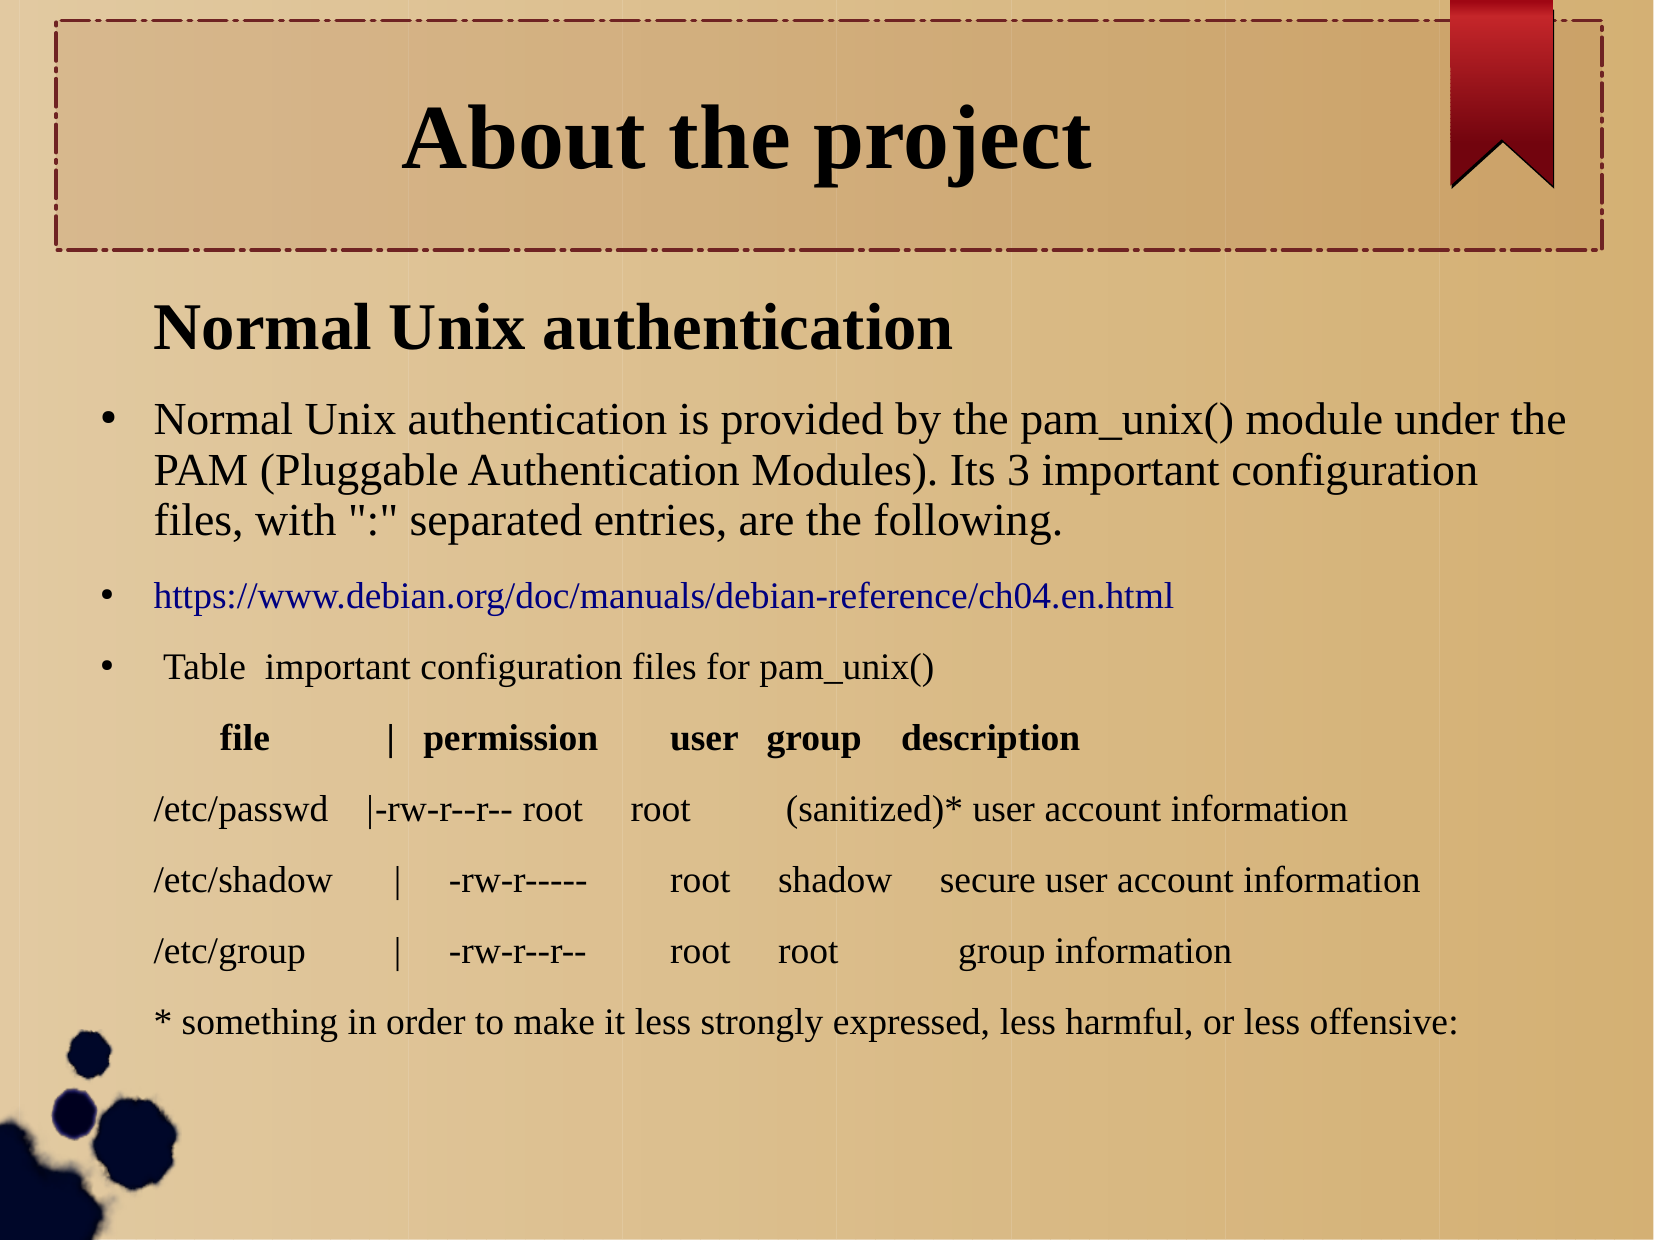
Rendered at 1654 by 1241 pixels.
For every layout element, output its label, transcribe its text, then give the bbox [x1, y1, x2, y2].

title About the project [82, 47, 1412, 229]
list Normal Unix authentication Normal Unix authentication is provided by the pam_unix() module under the PAM (Pluggable Authentication Modules). Its 3 important configuration files, with ":" separated entries, are the following. https://www.debian.org/doc/manuals/debian-reference/ch04.en.html Table important configuration files for pam_unix() file | permission user group description /etc/passwd | -rw-r--r-- root root (sanitized)* user account information /etc/shadow | -rw-r----- root shadow secure user account information /etc/group | -rw-r--r-- root root group information * something in order to make it less strongly expressed, less harmful, or less offensive: [82, 290, 1571, 1170]
